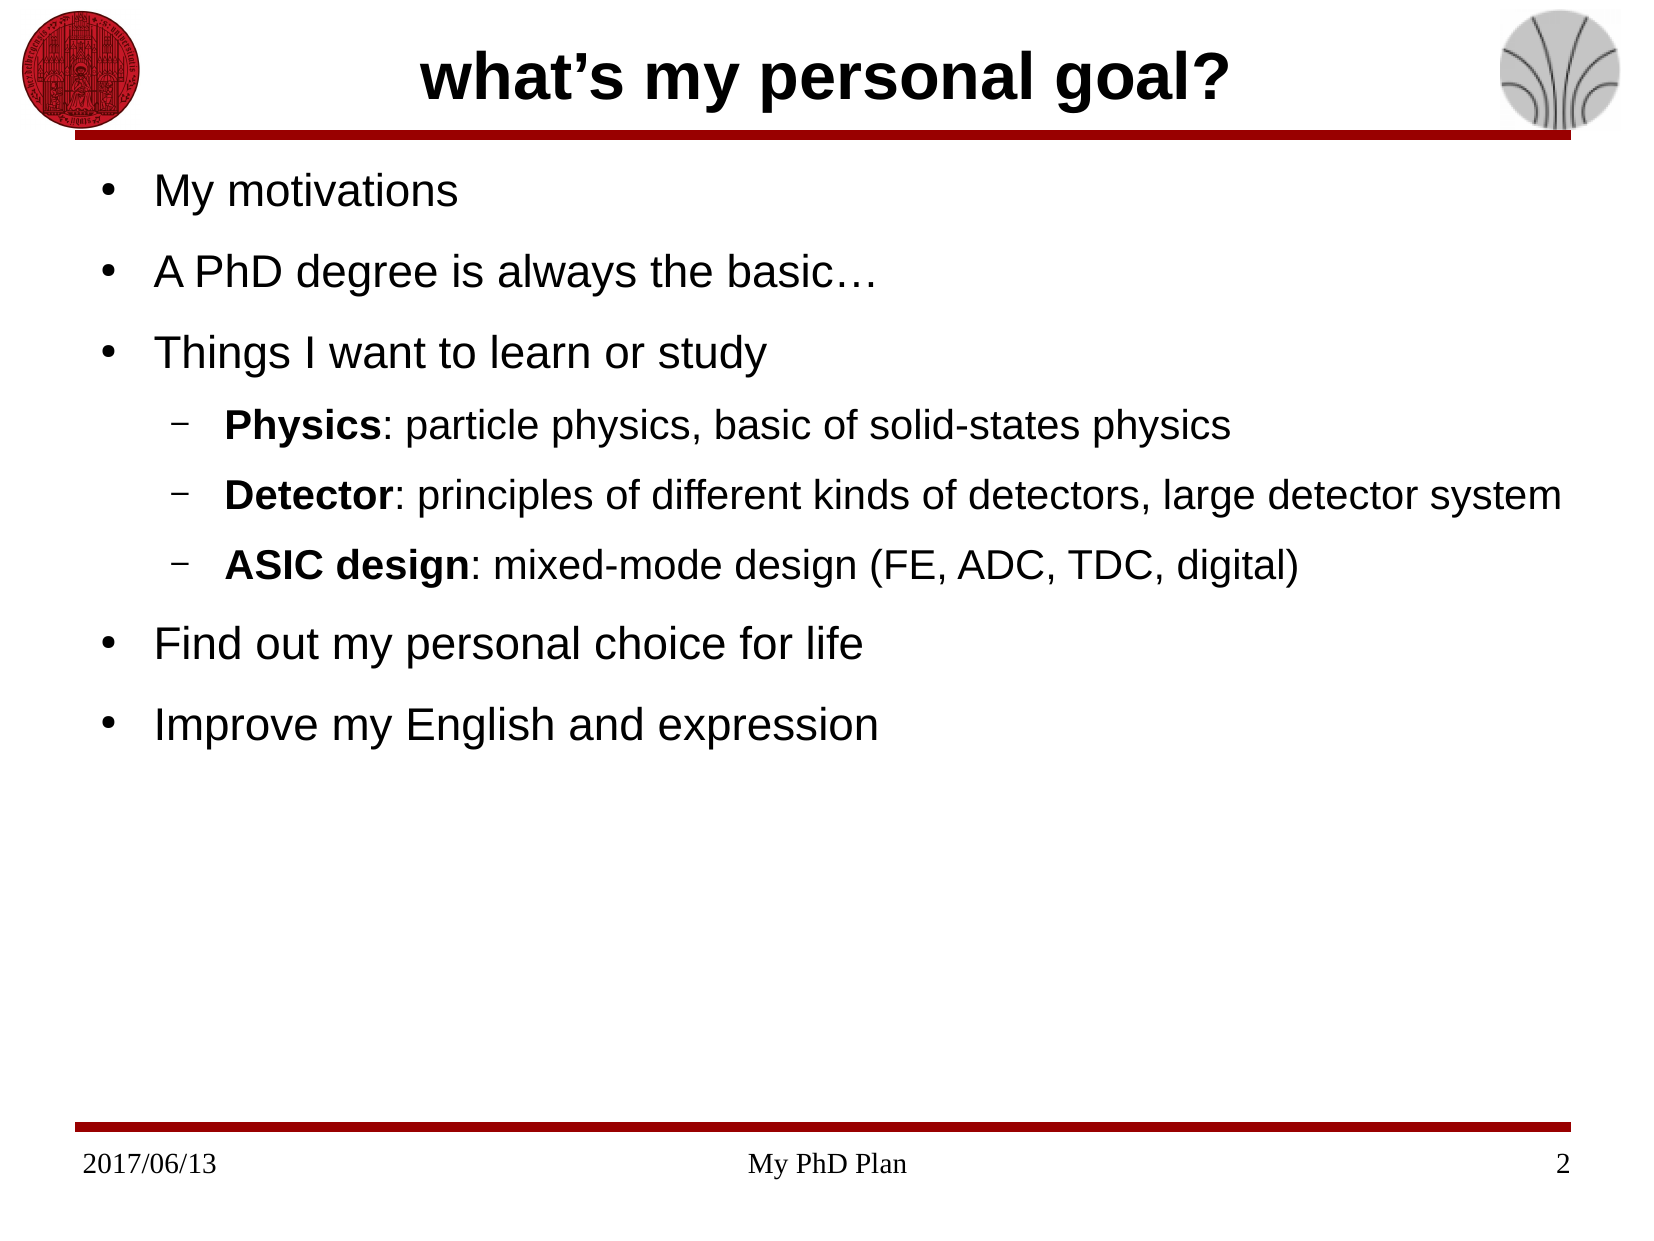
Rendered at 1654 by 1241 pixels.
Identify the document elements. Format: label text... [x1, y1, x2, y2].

picture [20, 9, 141, 130]
picture [1500, 9, 1621, 131]
list My motivations A PhD degree is always the basic… Things I want to learn or study Physics: particle physics, basic of solid-states physics Detector: principles of different kinds of detectors, large detector system ASIC design: mixed-mode design (FE, ADC, TDC, digital) Find out my personal choice for life Improve my English and expression [82, 165, 1571, 1111]
title what’s my personal goal? [82, 25, 1571, 127]
